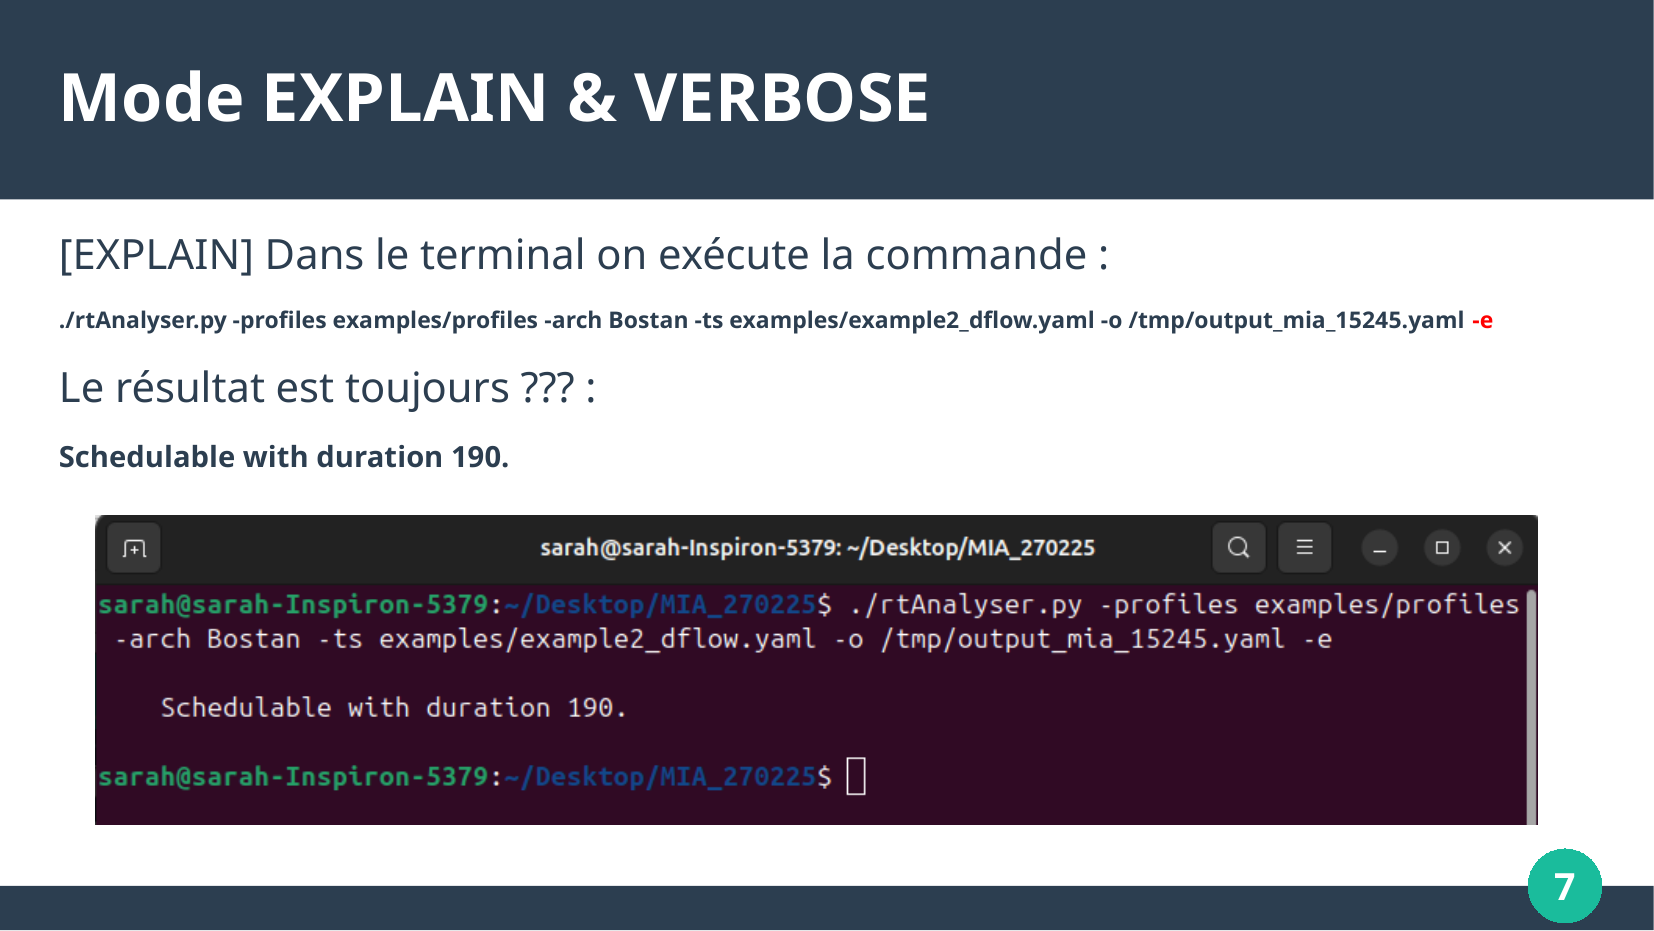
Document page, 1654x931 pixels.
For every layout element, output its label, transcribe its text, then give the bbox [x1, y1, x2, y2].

list [EXPLAIN] Dans le terminal on exécute la commande : ./rtAnalyser.py -profiles examples/profiles -arch Bostan -ts examples/example2_dflow.yaml -o /tmp/output_mia_15245.yaml -e Le résultat est toujours ??? : Schedulable with duration 190. [59, 225, 1595, 858]
picture [95, 515, 1538, 826]
title Mode EXPLAIN & VERBOSE [59, 37, 1595, 156]
